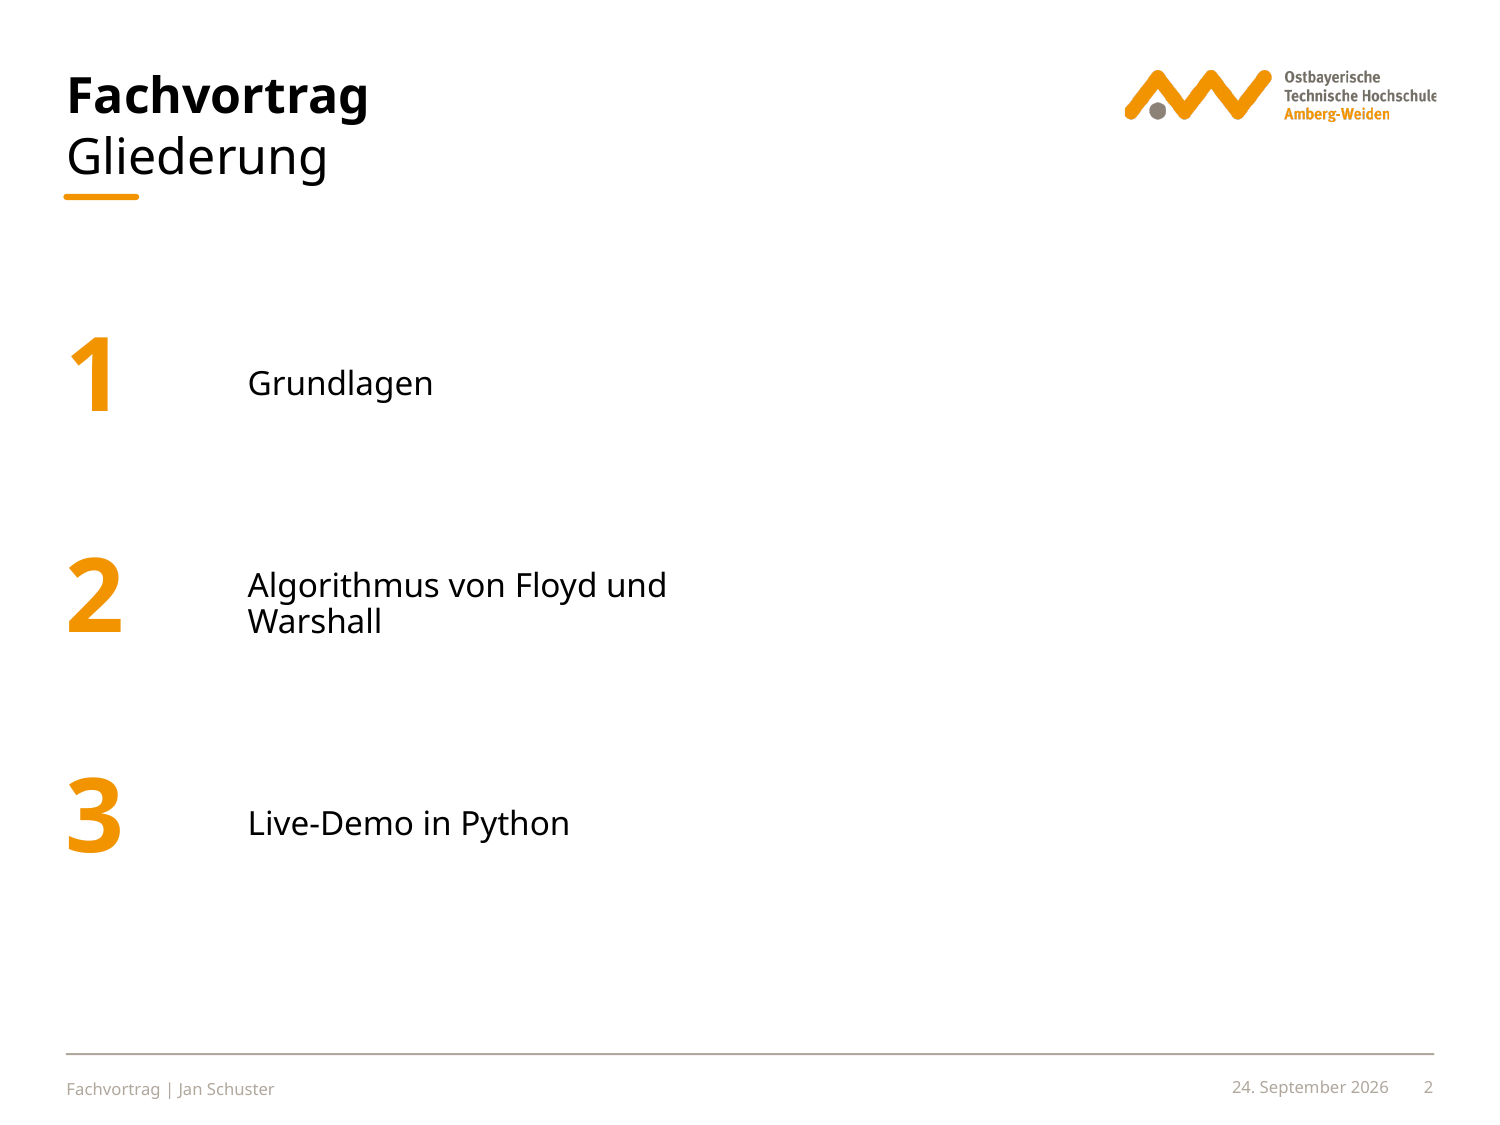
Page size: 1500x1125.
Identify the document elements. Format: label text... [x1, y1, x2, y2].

footer Fachvortrag | Jan Schuster [66, 1065, 997, 1113]
list 2 [65, 537, 197, 672]
list Grundlagen [247, 317, 691, 452]
list 1 [65, 317, 197, 452]
list Gliederung [66, 131, 1434, 191]
list Algorithmus von Floyd und Warshall [247, 538, 691, 672]
list 3 [65, 758, 197, 892]
list Live-Demo in Python [247, 758, 691, 892]
title Fachvortrag [66, 70, 1434, 130]
slide_number 11. Dezember 2023 [1171, 1065, 1390, 1113]
slide_number <number> [1395, 1065, 1434, 1113]
